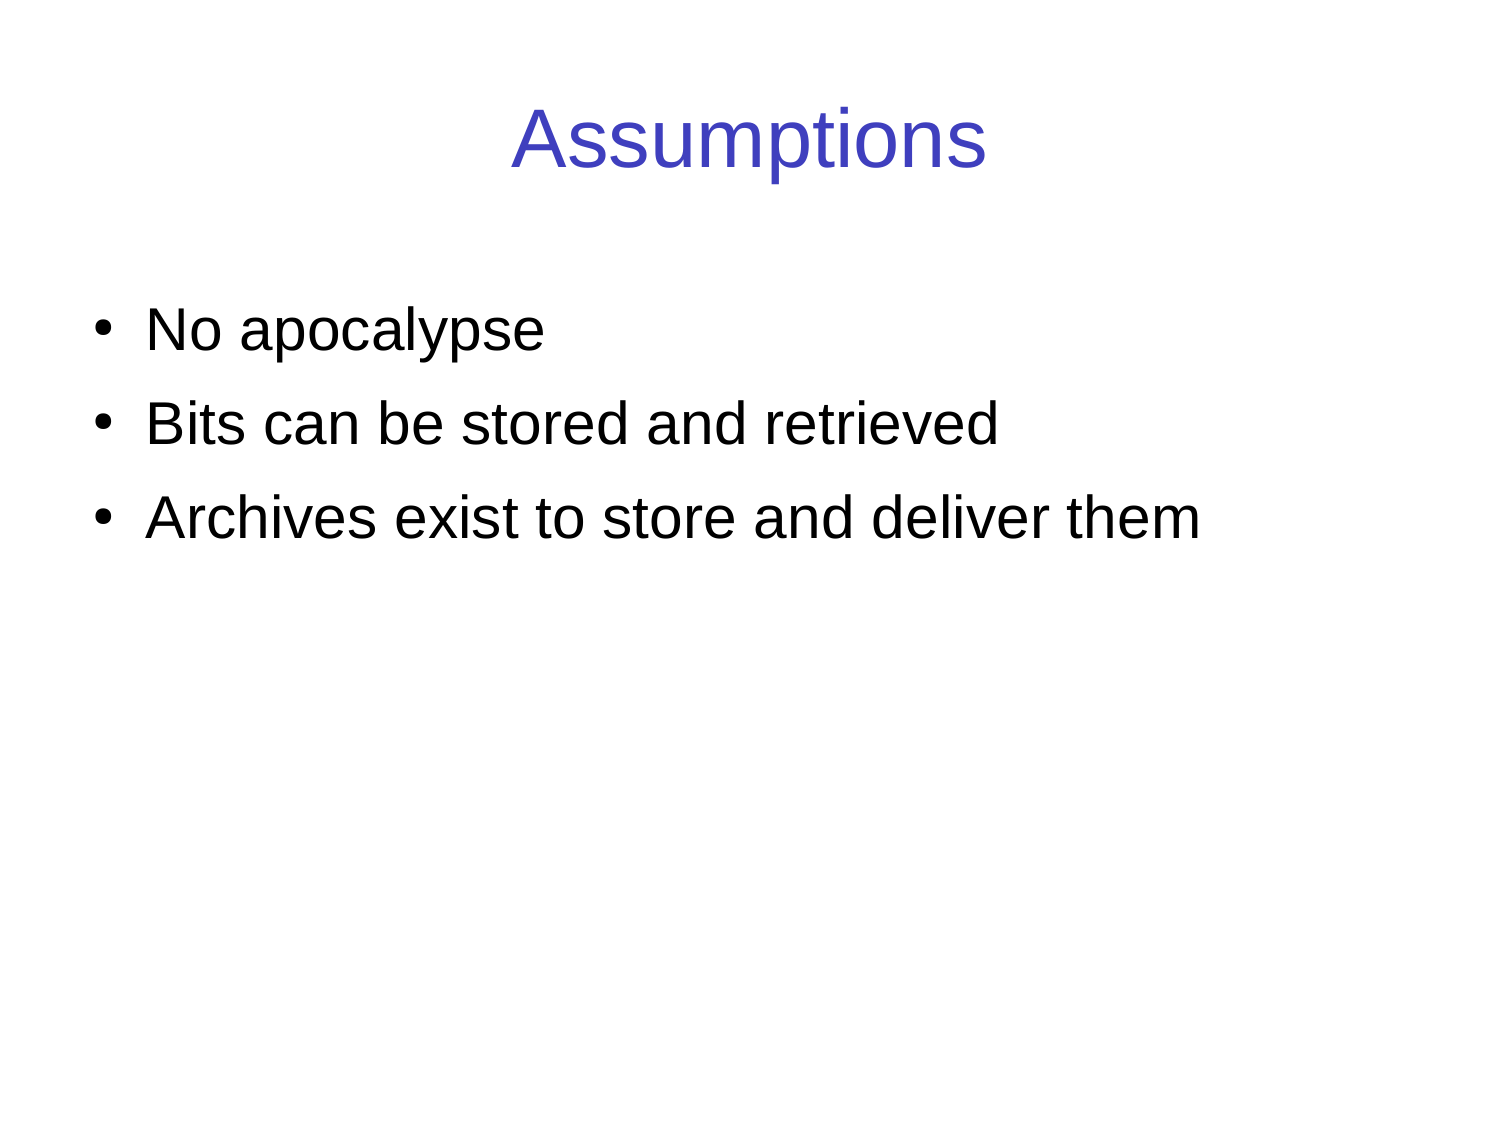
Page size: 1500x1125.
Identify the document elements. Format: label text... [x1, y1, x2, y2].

list No apocalypse Bits can be stored and retrieved Archives exist to store and deliver them [75, 295, 1425, 1063]
title Assumptions [75, 44, 1425, 233]
